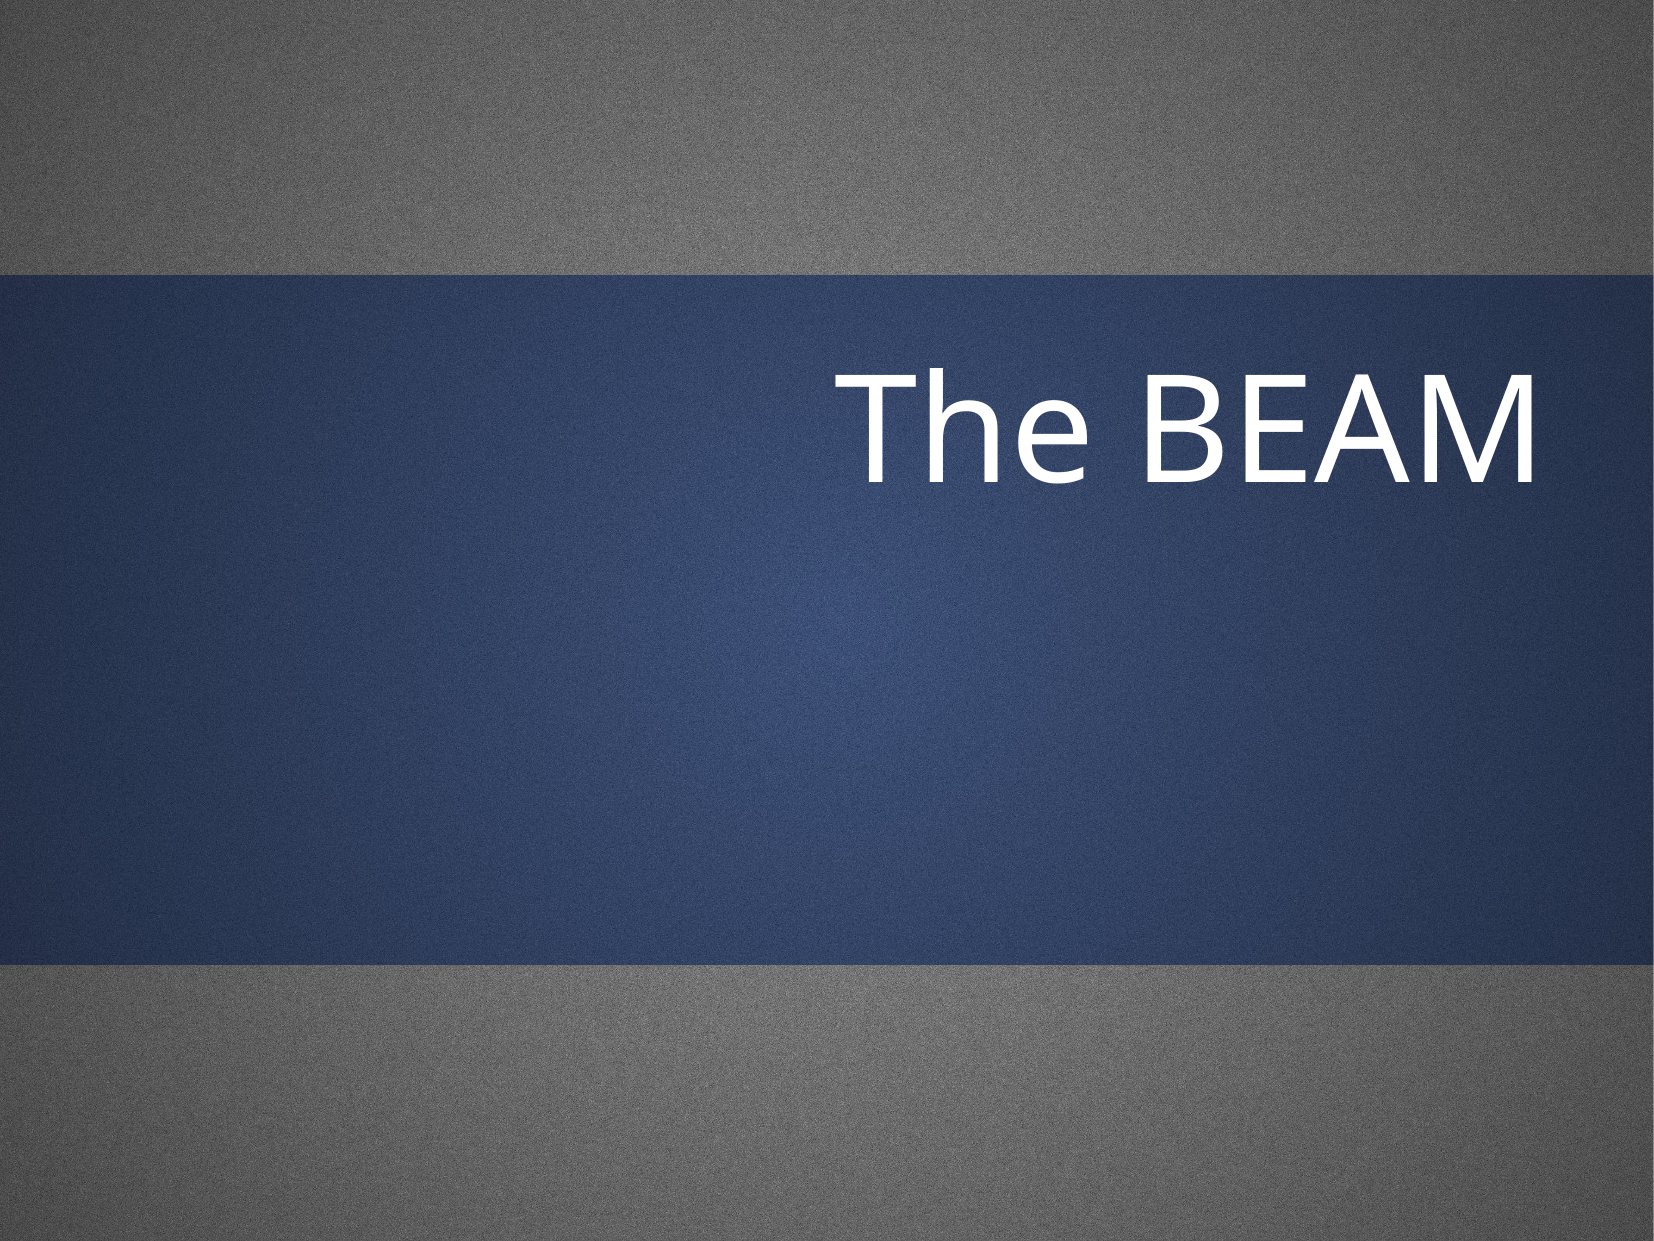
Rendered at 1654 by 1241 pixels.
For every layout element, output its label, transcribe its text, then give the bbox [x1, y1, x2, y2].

text_box The BEAM [447, 315, 1562, 654]
picture [0, 0, 1654, 1241]
